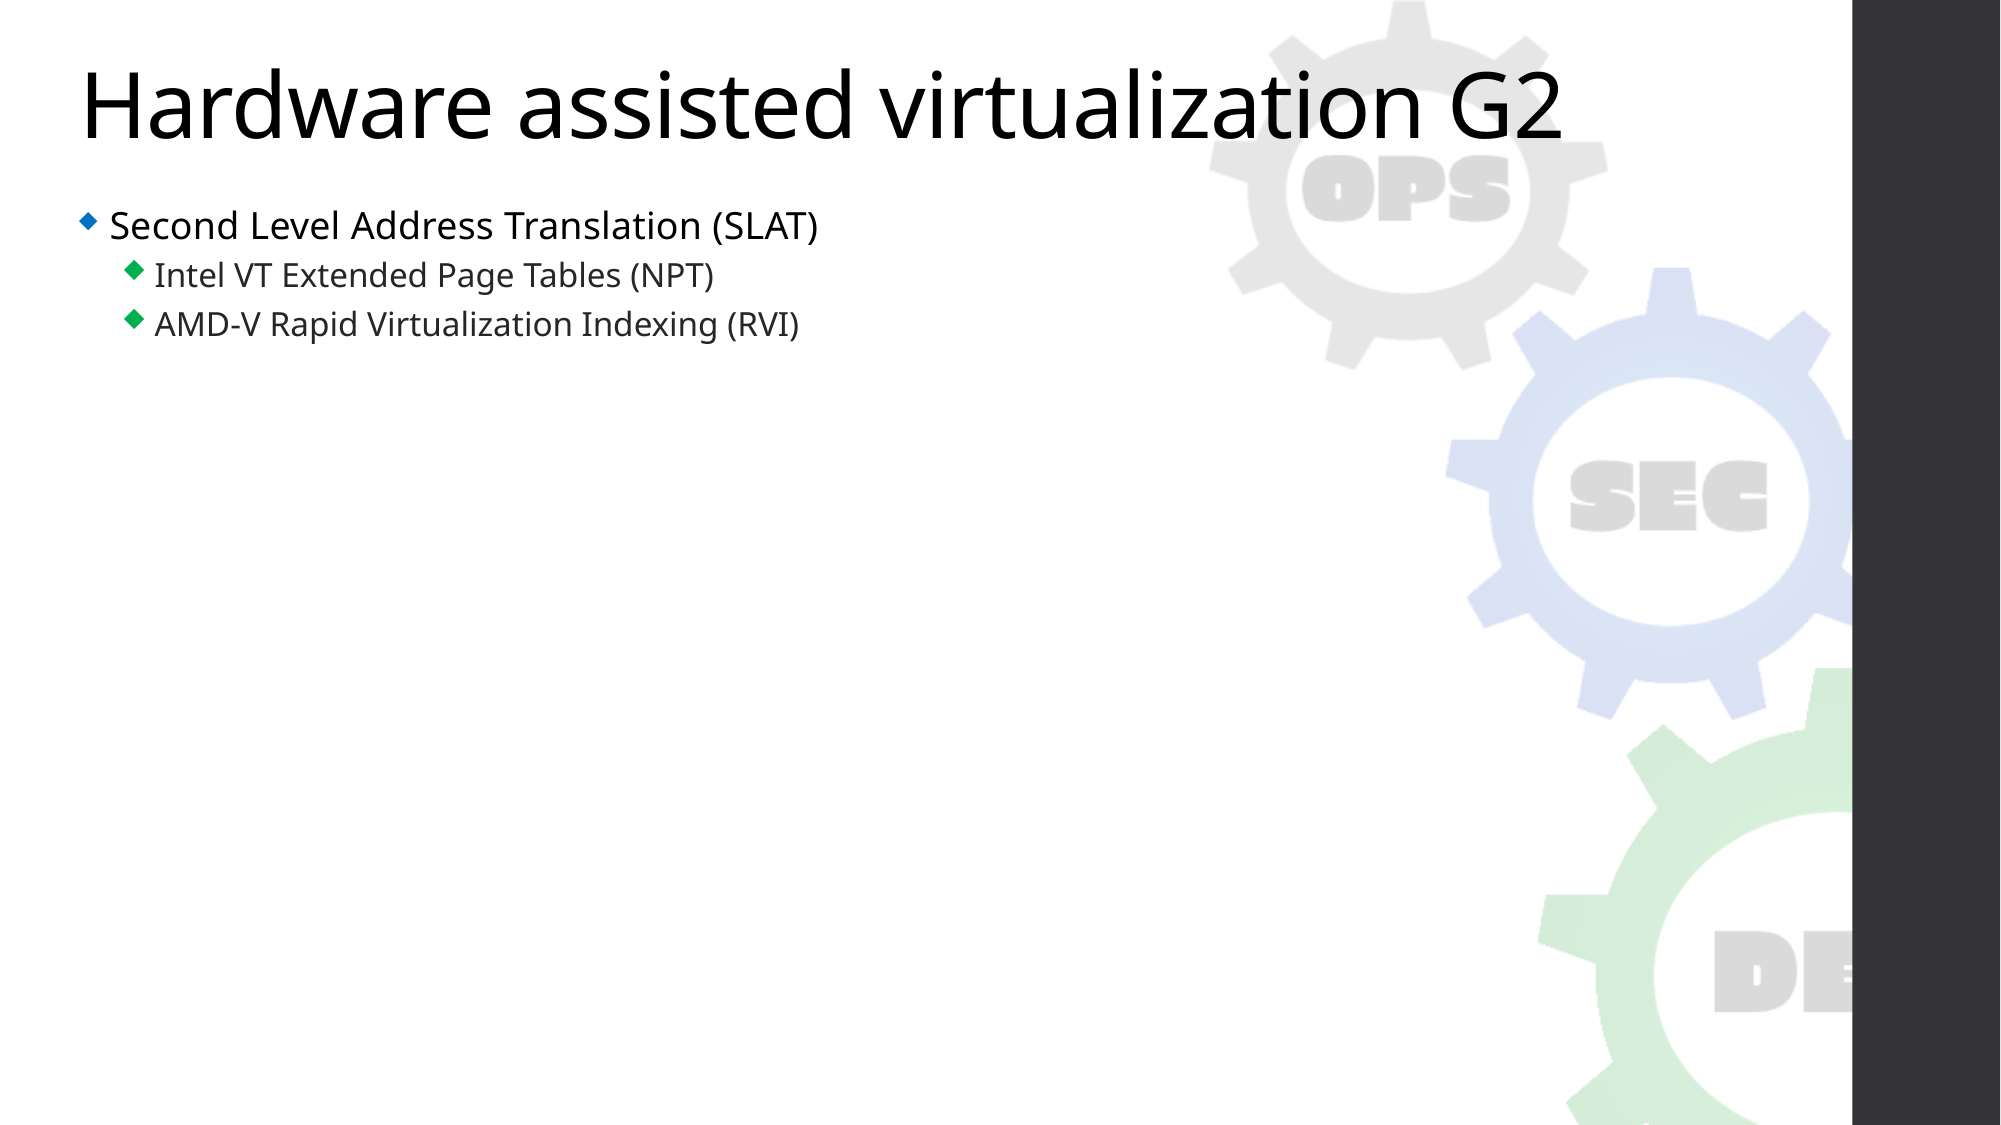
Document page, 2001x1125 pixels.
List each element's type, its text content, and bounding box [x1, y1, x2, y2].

list Second Level Address Translation (SLAT) Intel VT Extended Page Tables (NPT) AMD-V Rapid Virtualization Indexing (RVI) [64, 198, 1797, 1073]
title Hardware assisted virtualization G2 [64, 33, 1797, 166]
